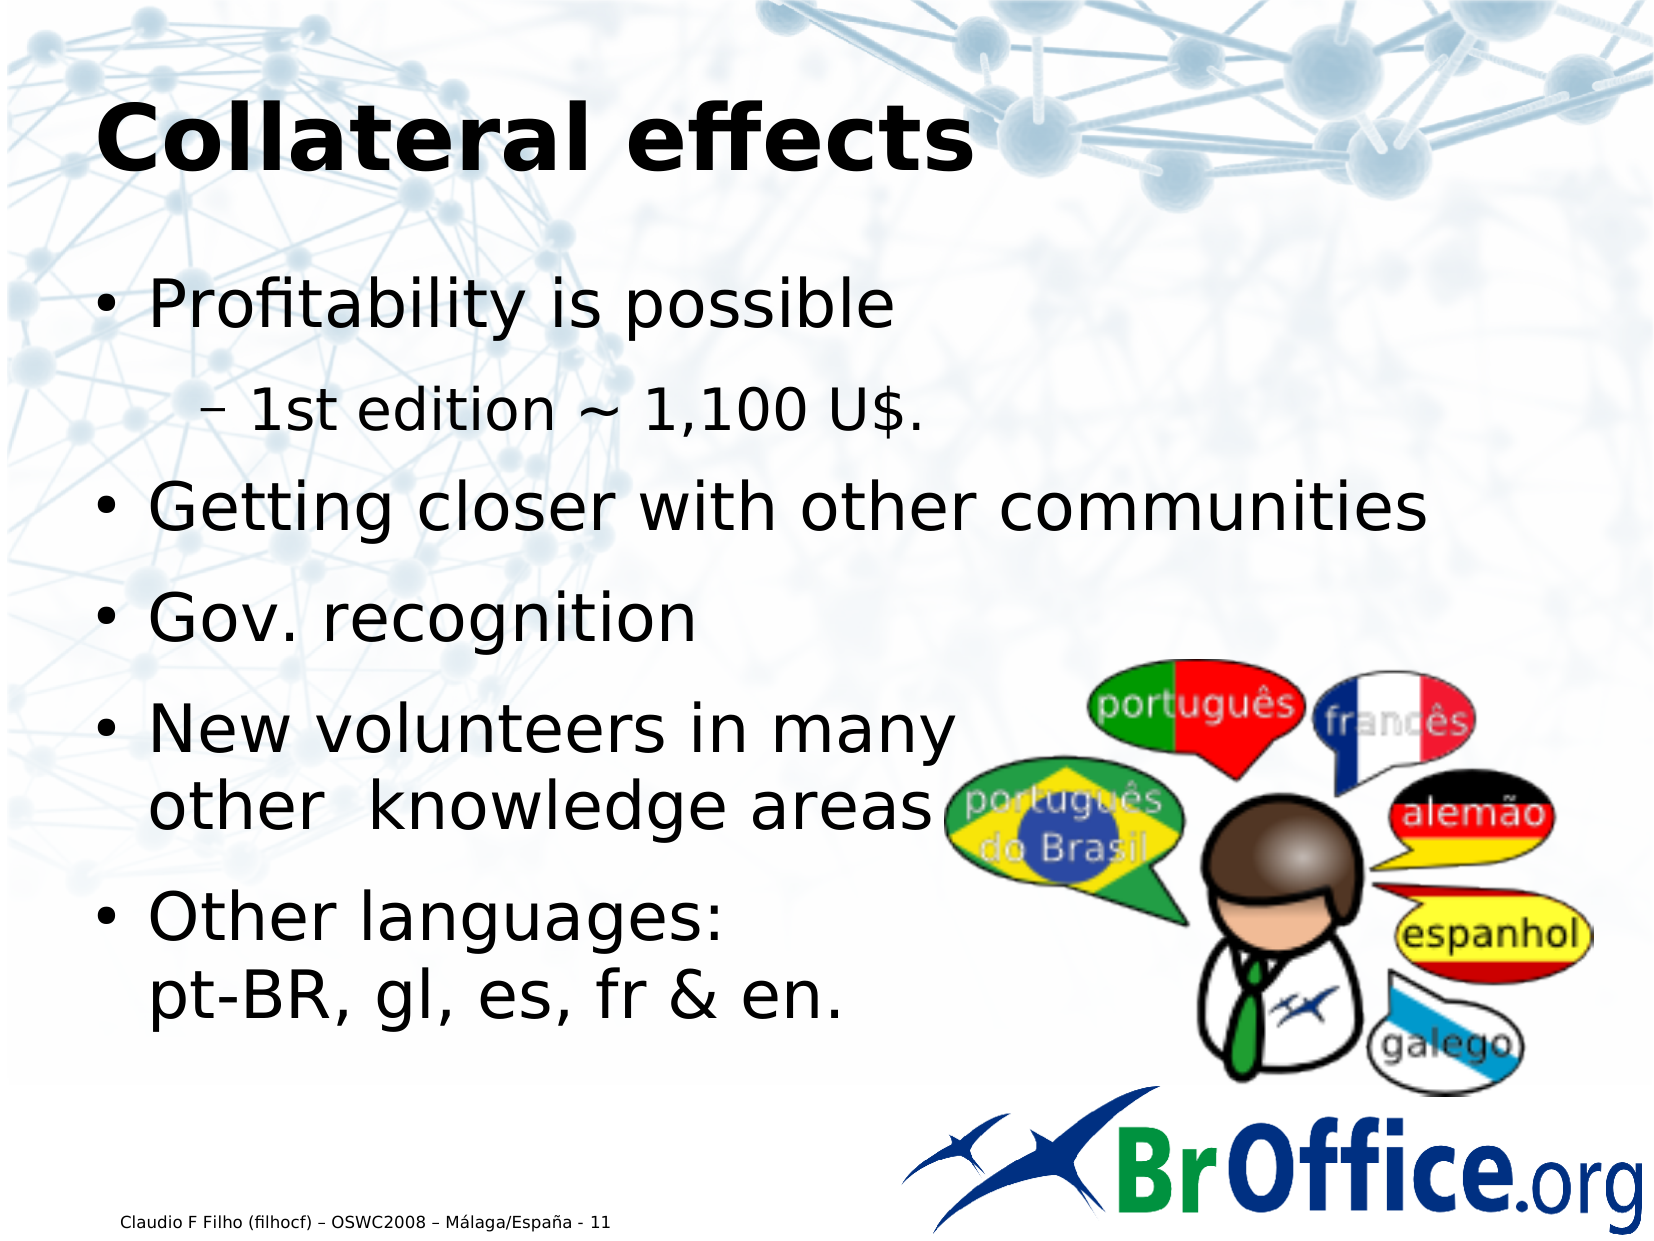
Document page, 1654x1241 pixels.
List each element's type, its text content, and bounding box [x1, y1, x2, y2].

list Profitability is possible 1st edition ~ 1,100 U$. Getting closer with other communities Gov. recognition New volunteers in many other knowledge areas Other languages: pt-BR, gl, es, fr & en. [76, 265, 1625, 1158]
picture [7, 0, 1654, 1241]
title Collateral effects [94, 35, 1595, 243]
